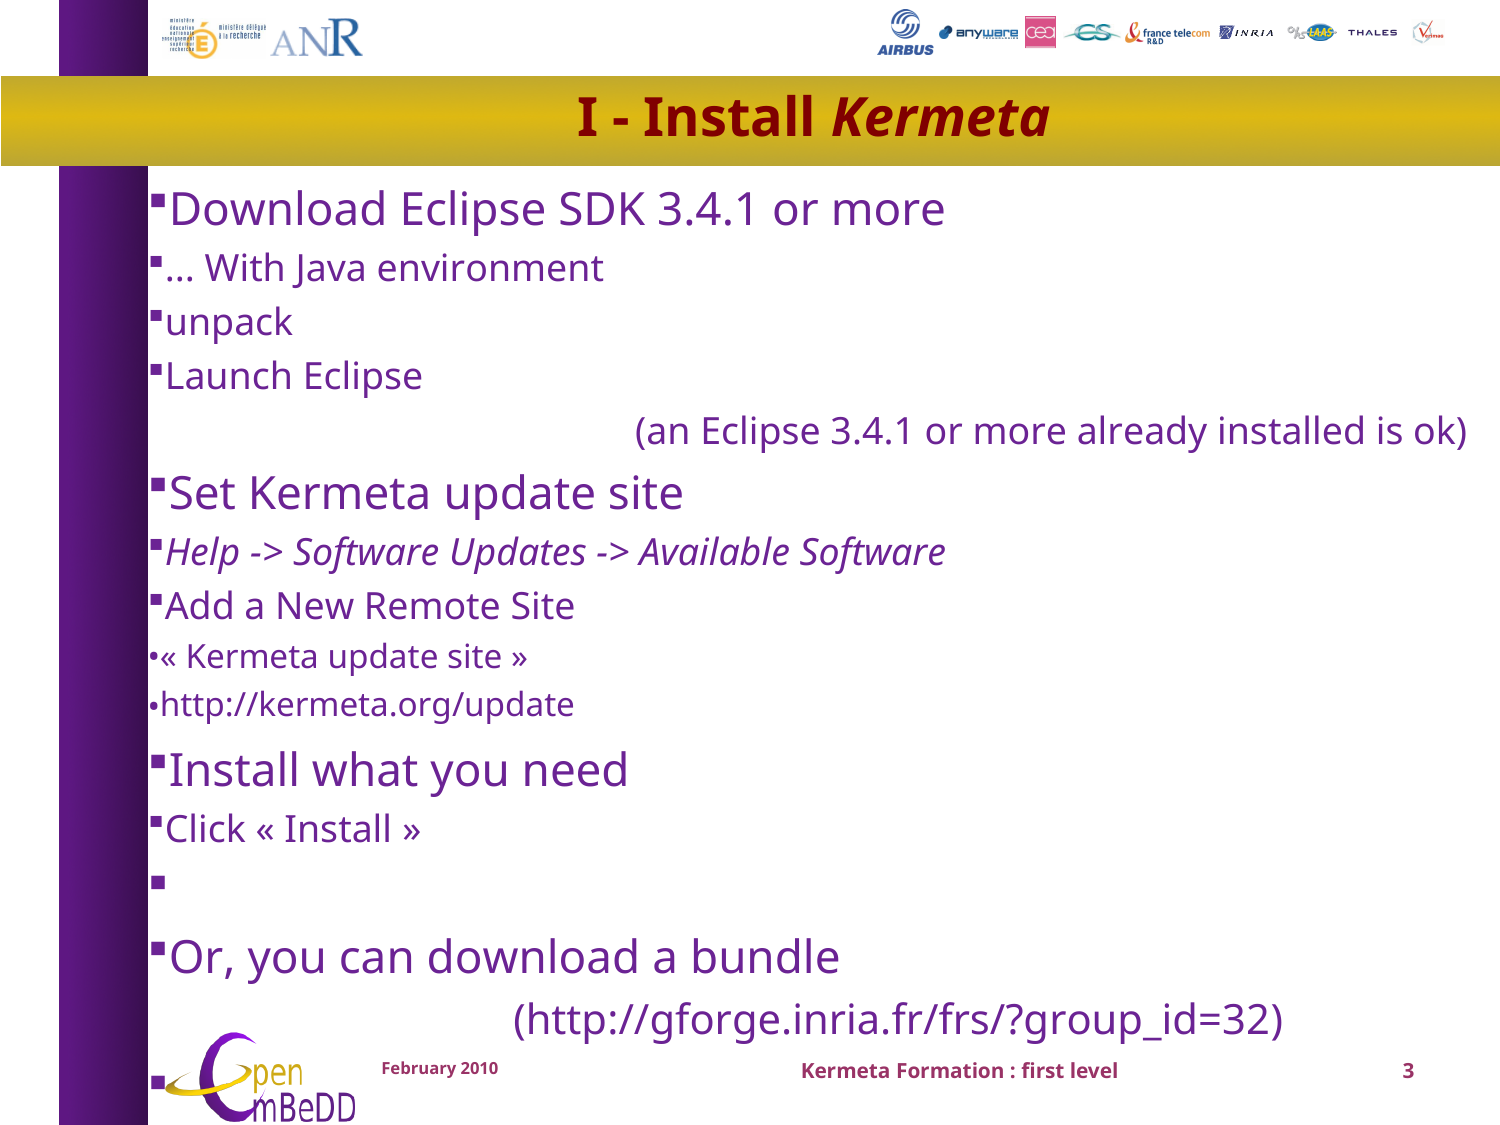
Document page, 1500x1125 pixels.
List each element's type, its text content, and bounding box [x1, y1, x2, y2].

title I - Install Kermeta [147, 82, 1481, 148]
list Download Eclipse SDK 3.4.1 or more ... With Java environment unpack Launch Eclipse (an Eclipse 3.4.1 or more already installed is ok) Set Kermeta update site Help -> Software Updates -> Available Software Add a New Remote Site « Kermeta update site » http://kermeta.org/update Install what you need Click « Install » Or, you can download a bundle (http://gforge.inria.fr/frs/?group_id=32) [147, 179, 1488, 1125]
